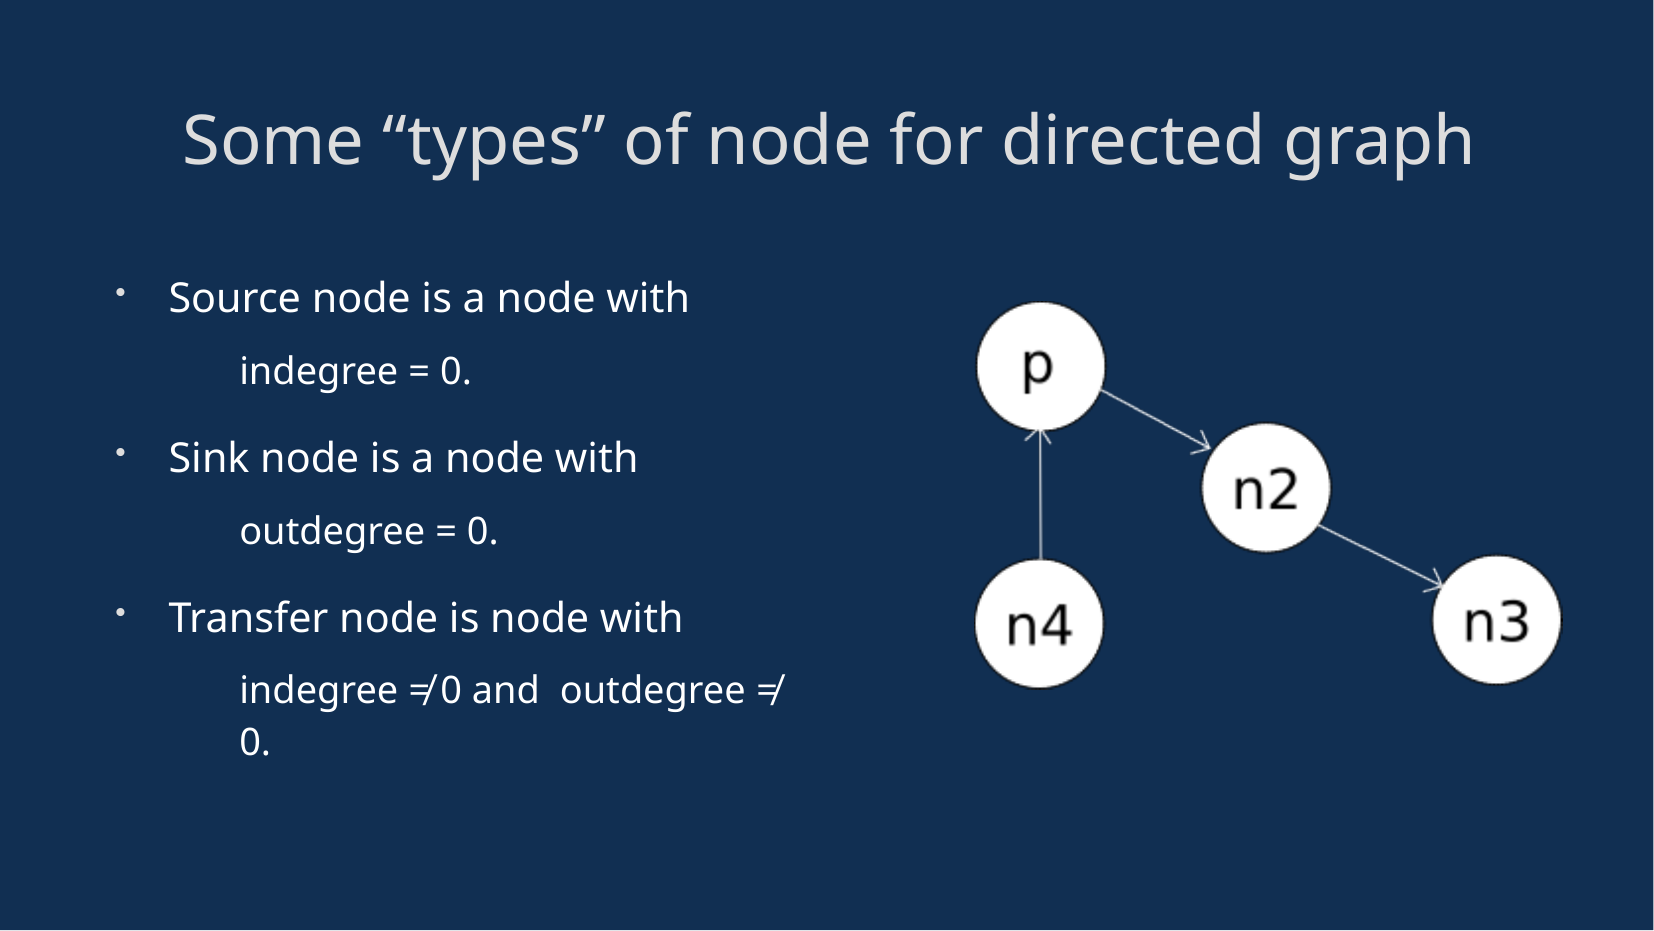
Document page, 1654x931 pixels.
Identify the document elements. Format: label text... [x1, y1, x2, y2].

title Some “types” of node for directed graph [97, 56, 1563, 220]
picture [974, 301, 1563, 690]
list Source node is a node with indegree = 0. Sink node is a node with outdegree = 0. Transfer node is node with indegree ≠ 0 and outdegree ≠ 0. [97, 268, 813, 806]
